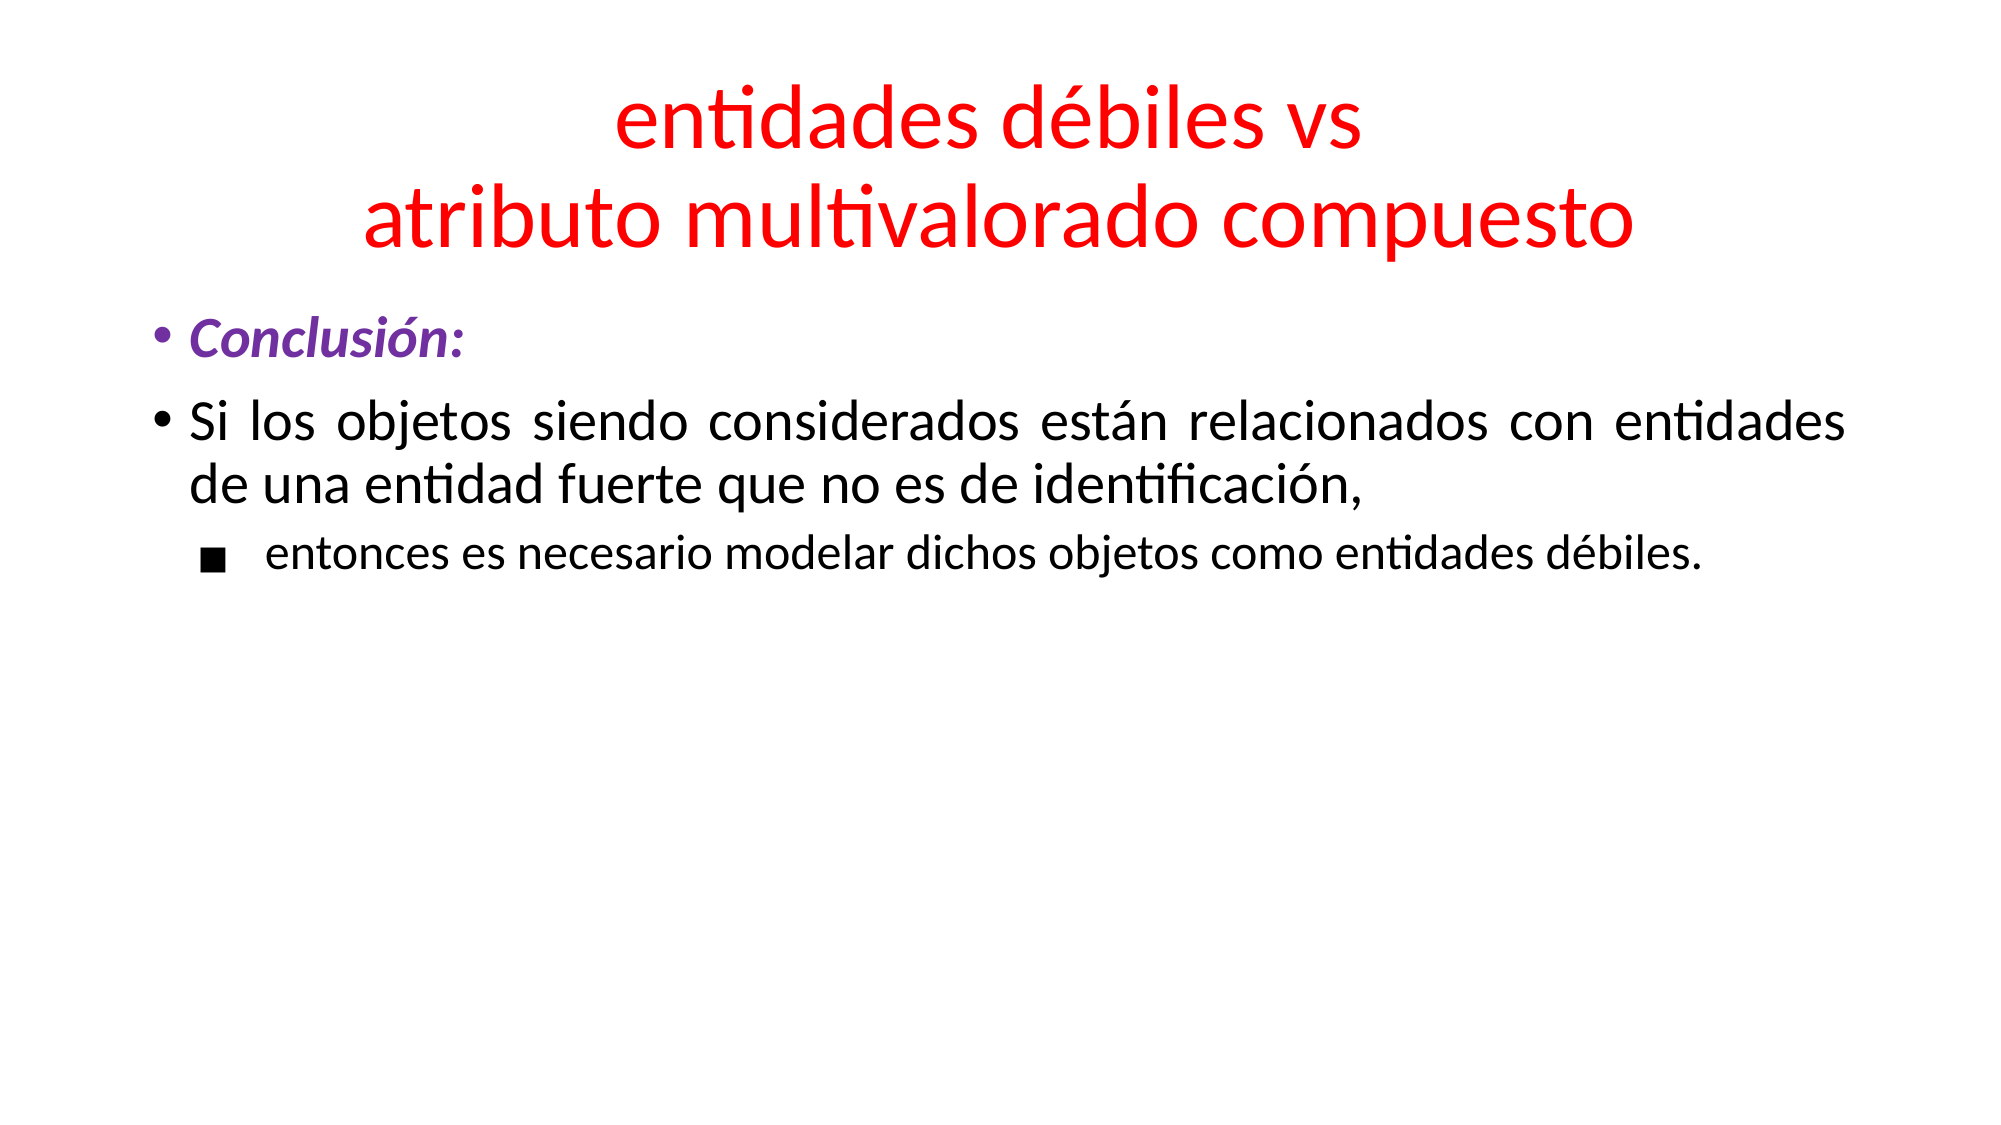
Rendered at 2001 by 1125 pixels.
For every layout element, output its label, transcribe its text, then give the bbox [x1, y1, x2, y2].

list Conclusión: Si los objetos siendo considerados están relacionados con entidades de una entidad fuerte que no es de identificación, entonces es necesario modelar dichos objetos como entidades débiles. [137, 299, 1863, 1014]
title entidades débiles vs atributo multivalorado compuesto [137, 59, 1863, 278]
